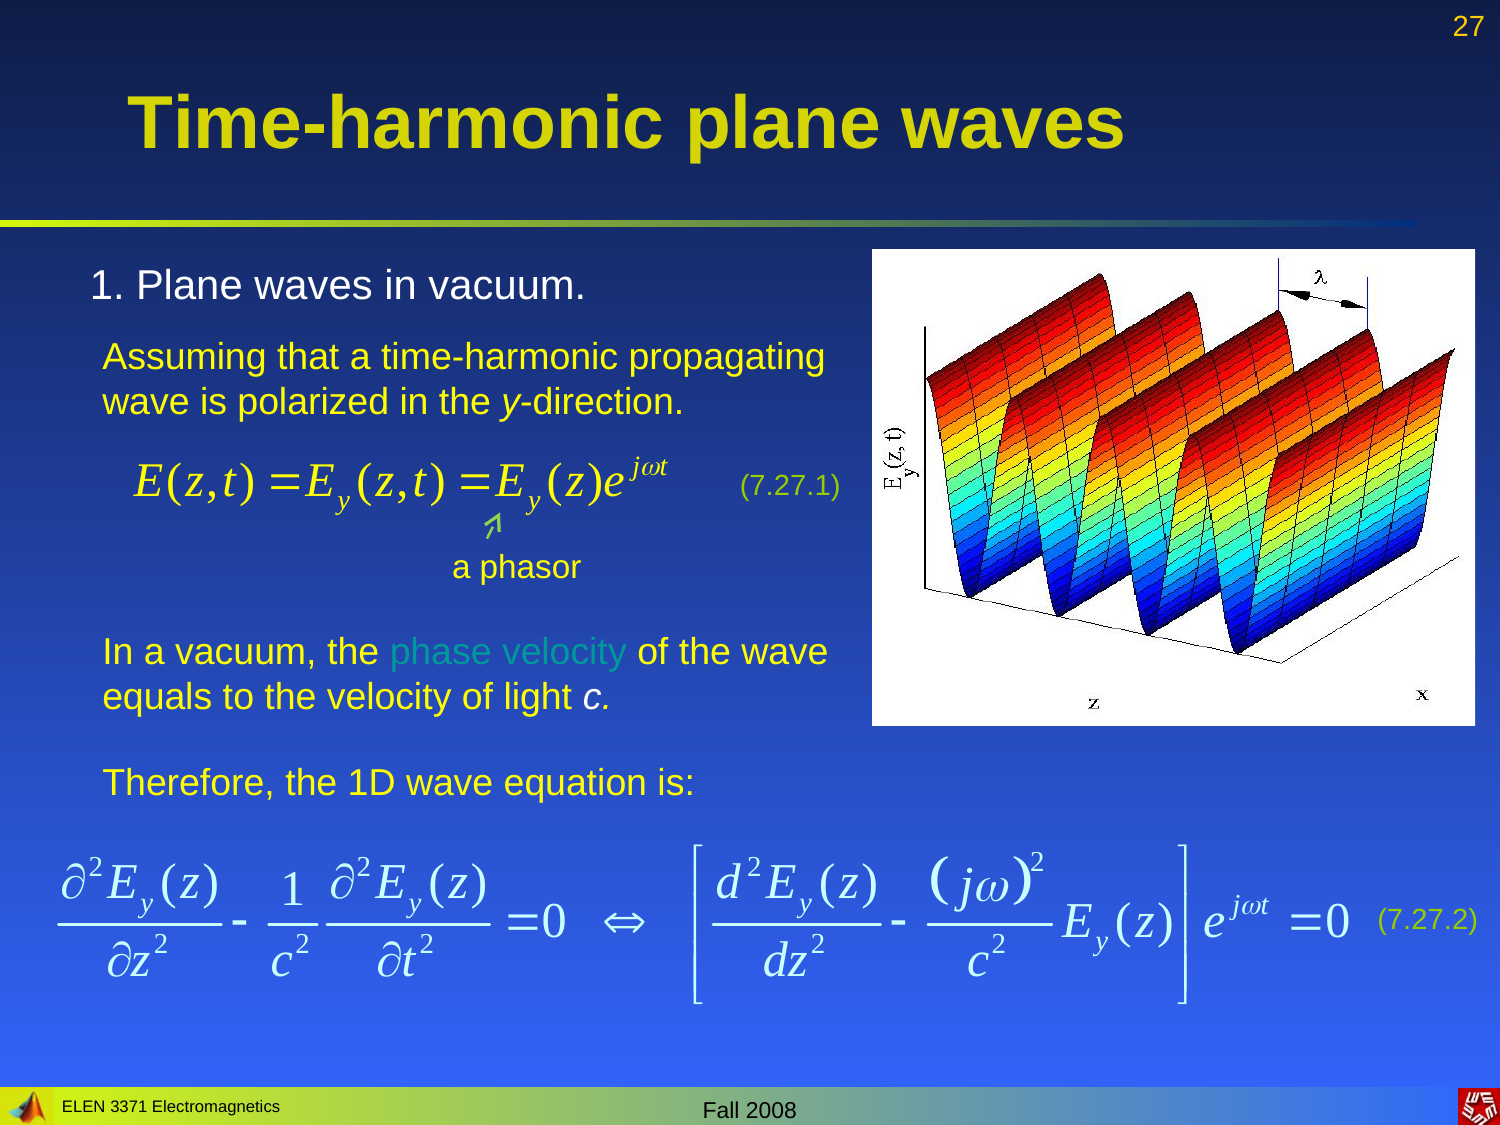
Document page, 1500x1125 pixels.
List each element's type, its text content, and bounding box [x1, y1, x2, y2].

text_box 1. Plane waves in vacuum. [74, 249, 872, 316]
picture [0, 1087, 54, 1125]
text_box Assuming that a time-harmonic propagating wave is polarized in the y-direction. [87, 324, 863, 431]
text_box In a vacuum, the phase velocity of the wave equals to the velocity of light c. [87, 618, 872, 725]
picture [872, 249, 1476, 726]
chart [488, 520, 497, 526]
text_box (7.27.2) [1362, 892, 1500, 943]
picture [1458, 1088, 1500, 1125]
title Time-harmonic plane waves [112, 37, 1388, 201]
chart [125, 444, 677, 526]
chart [50, 836, 1361, 1013]
text_box Therefore, the 1D wave equation is: [87, 749, 738, 811]
text_box (7.27.1) [725, 459, 863, 510]
text_box a phasor [437, 537, 625, 593]
